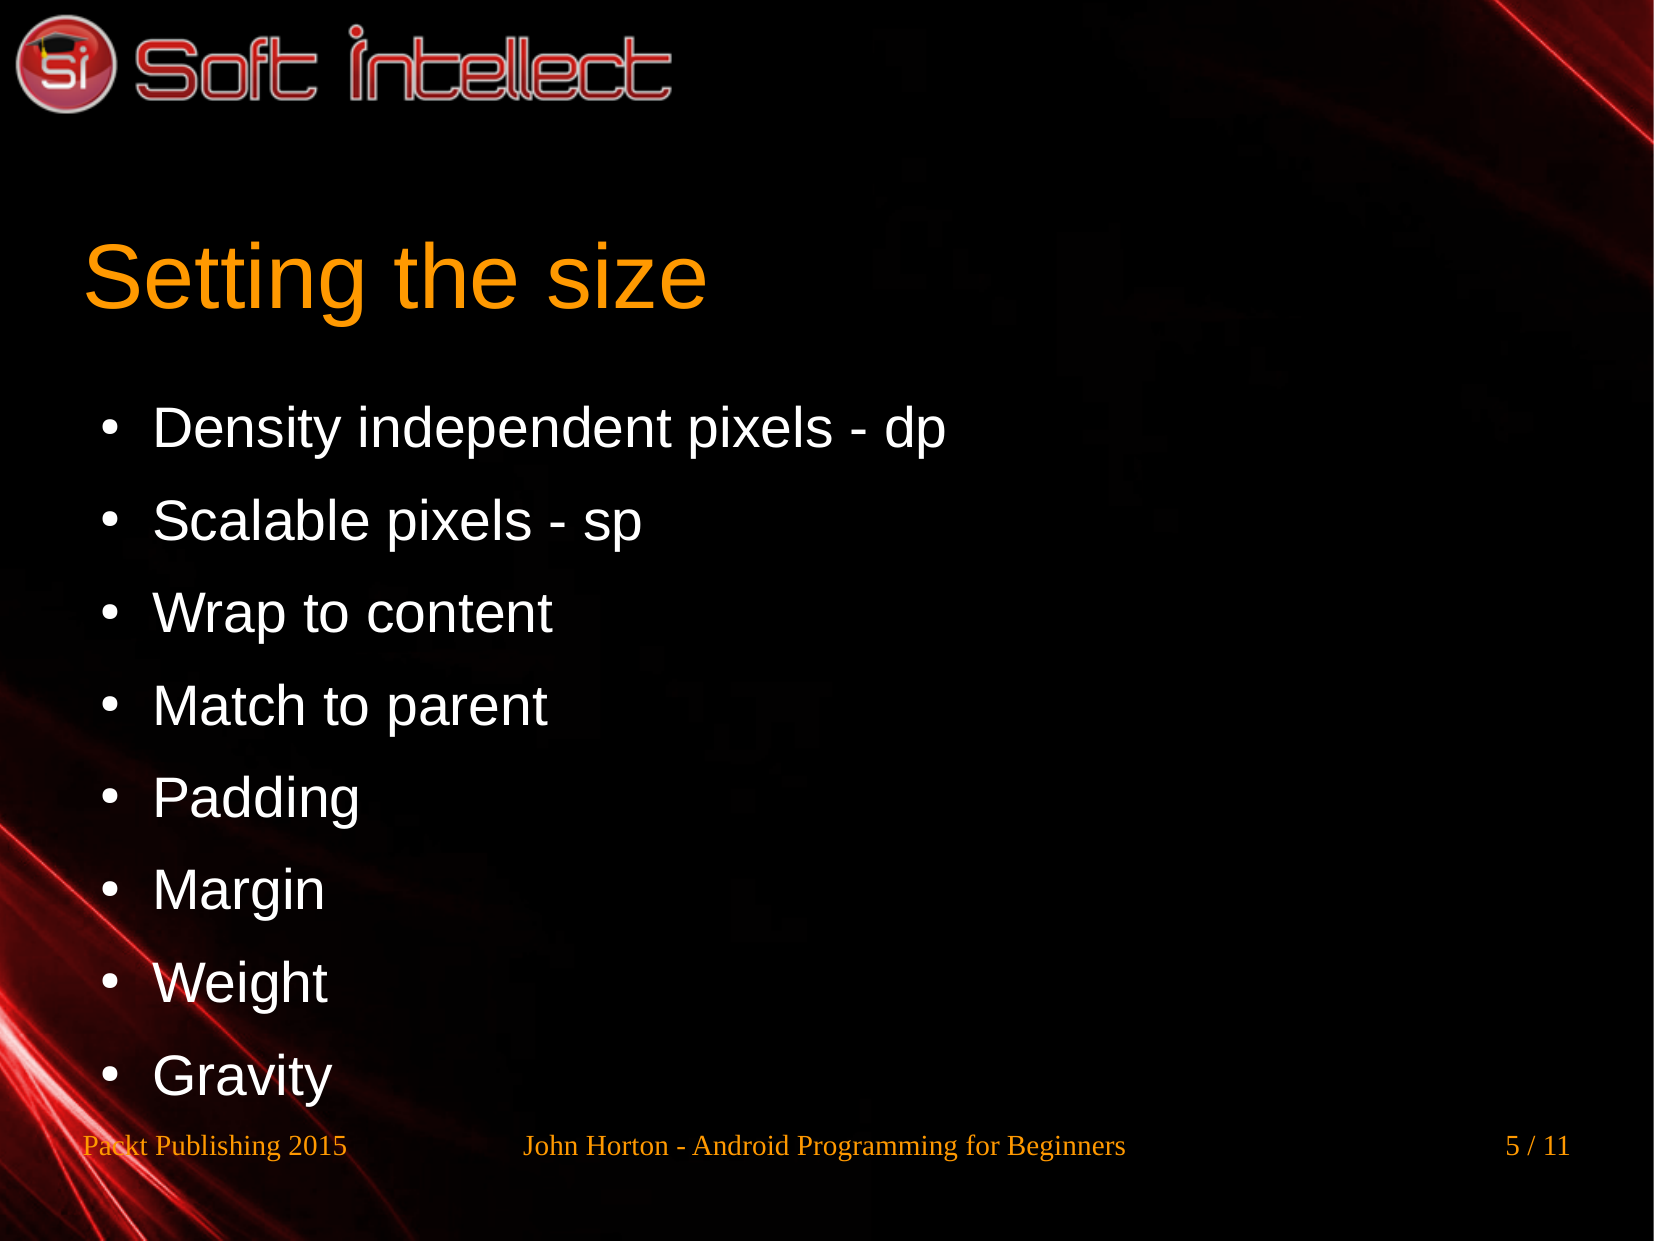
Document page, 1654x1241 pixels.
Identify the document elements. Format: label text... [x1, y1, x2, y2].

title Setting the size [82, 173, 1571, 381]
picture [0, 0, 1654, 1241]
list Density independent pixels - dp Scalable pixels - sp Wrap to content Match to parent Padding Margin Weight Gravity [82, 396, 1571, 1116]
